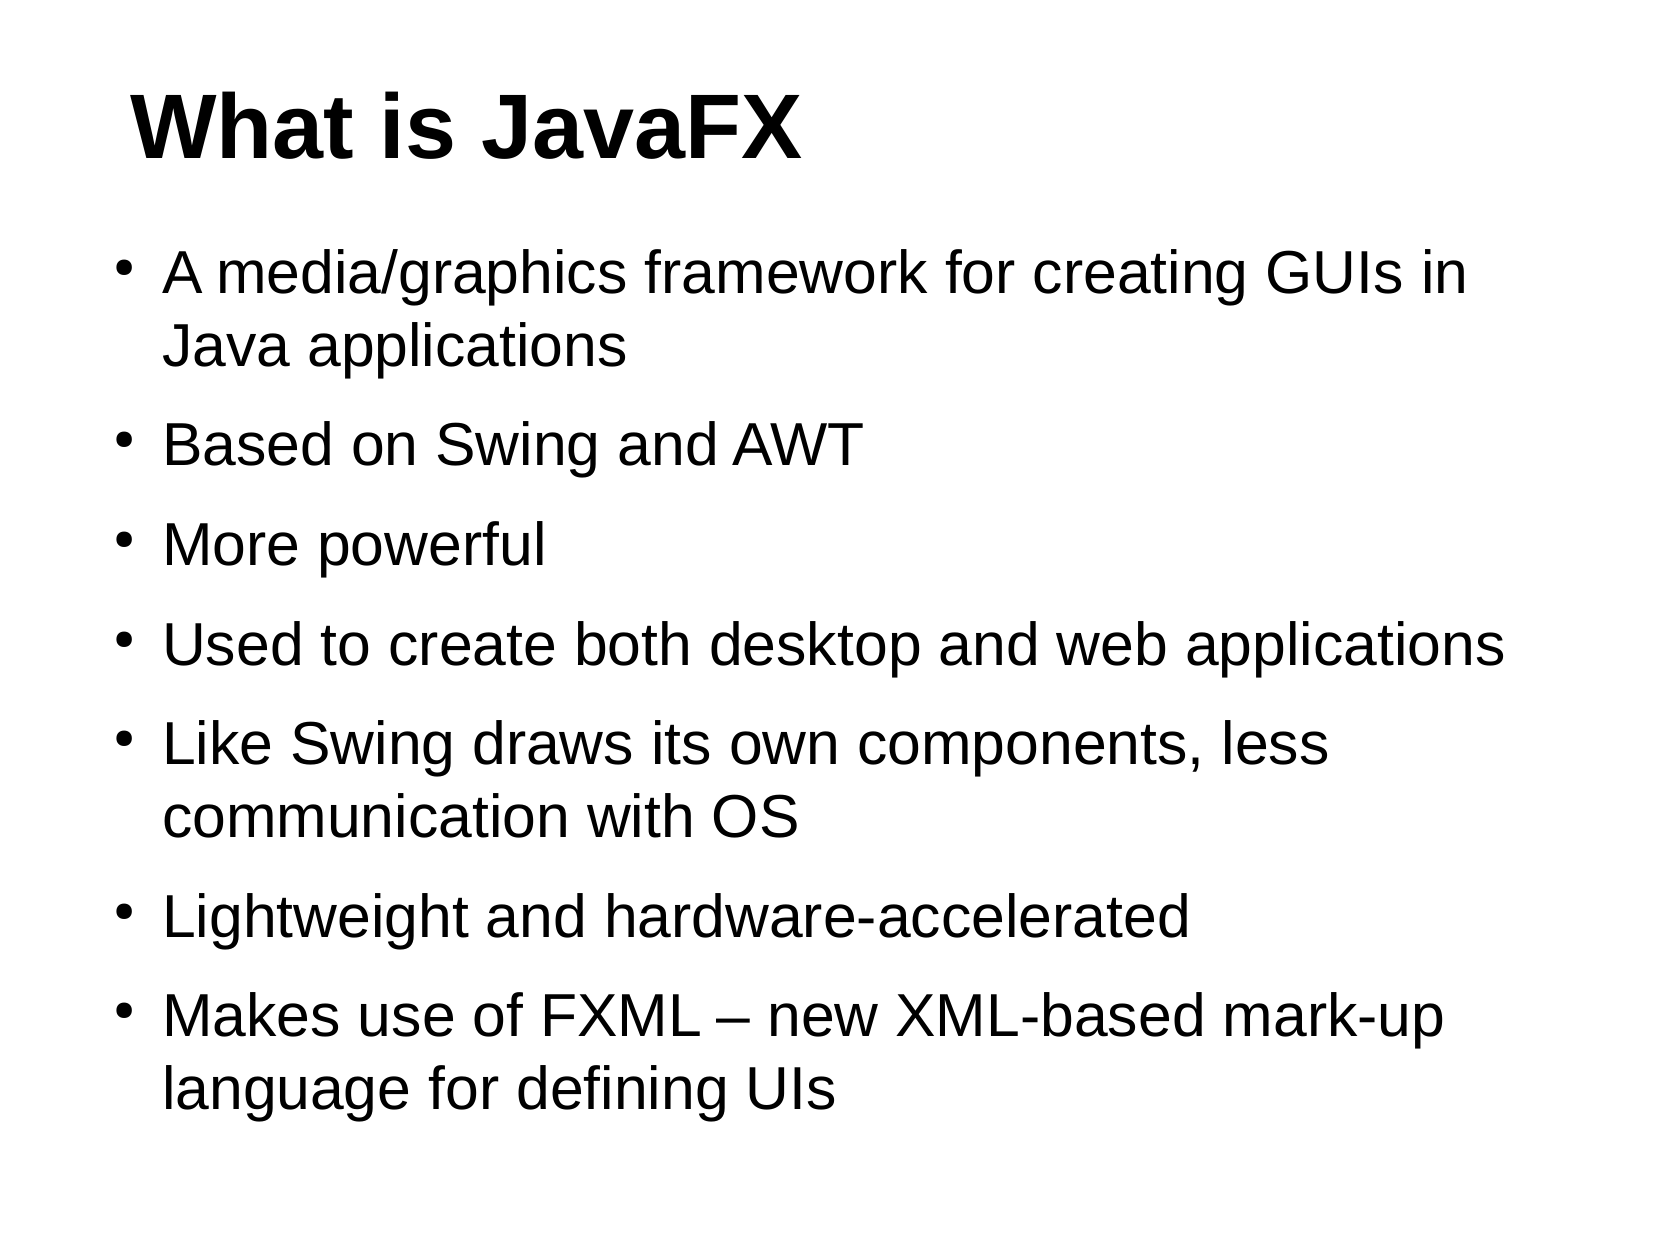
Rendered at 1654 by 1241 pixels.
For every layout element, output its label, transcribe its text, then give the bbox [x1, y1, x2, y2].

list A media/graphics framework for creating GUIs in Java applications Based on Swing and AWT More powerful Used to create both desktop and web applications Like Swing draws its own components, less communication with OS Lightweight and hardware-accelerated Makes use of FXML – new XML-based mark-up language for defining UIs [82, 225, 1538, 1186]
title What is JavaFX [82, 49, 1571, 196]
